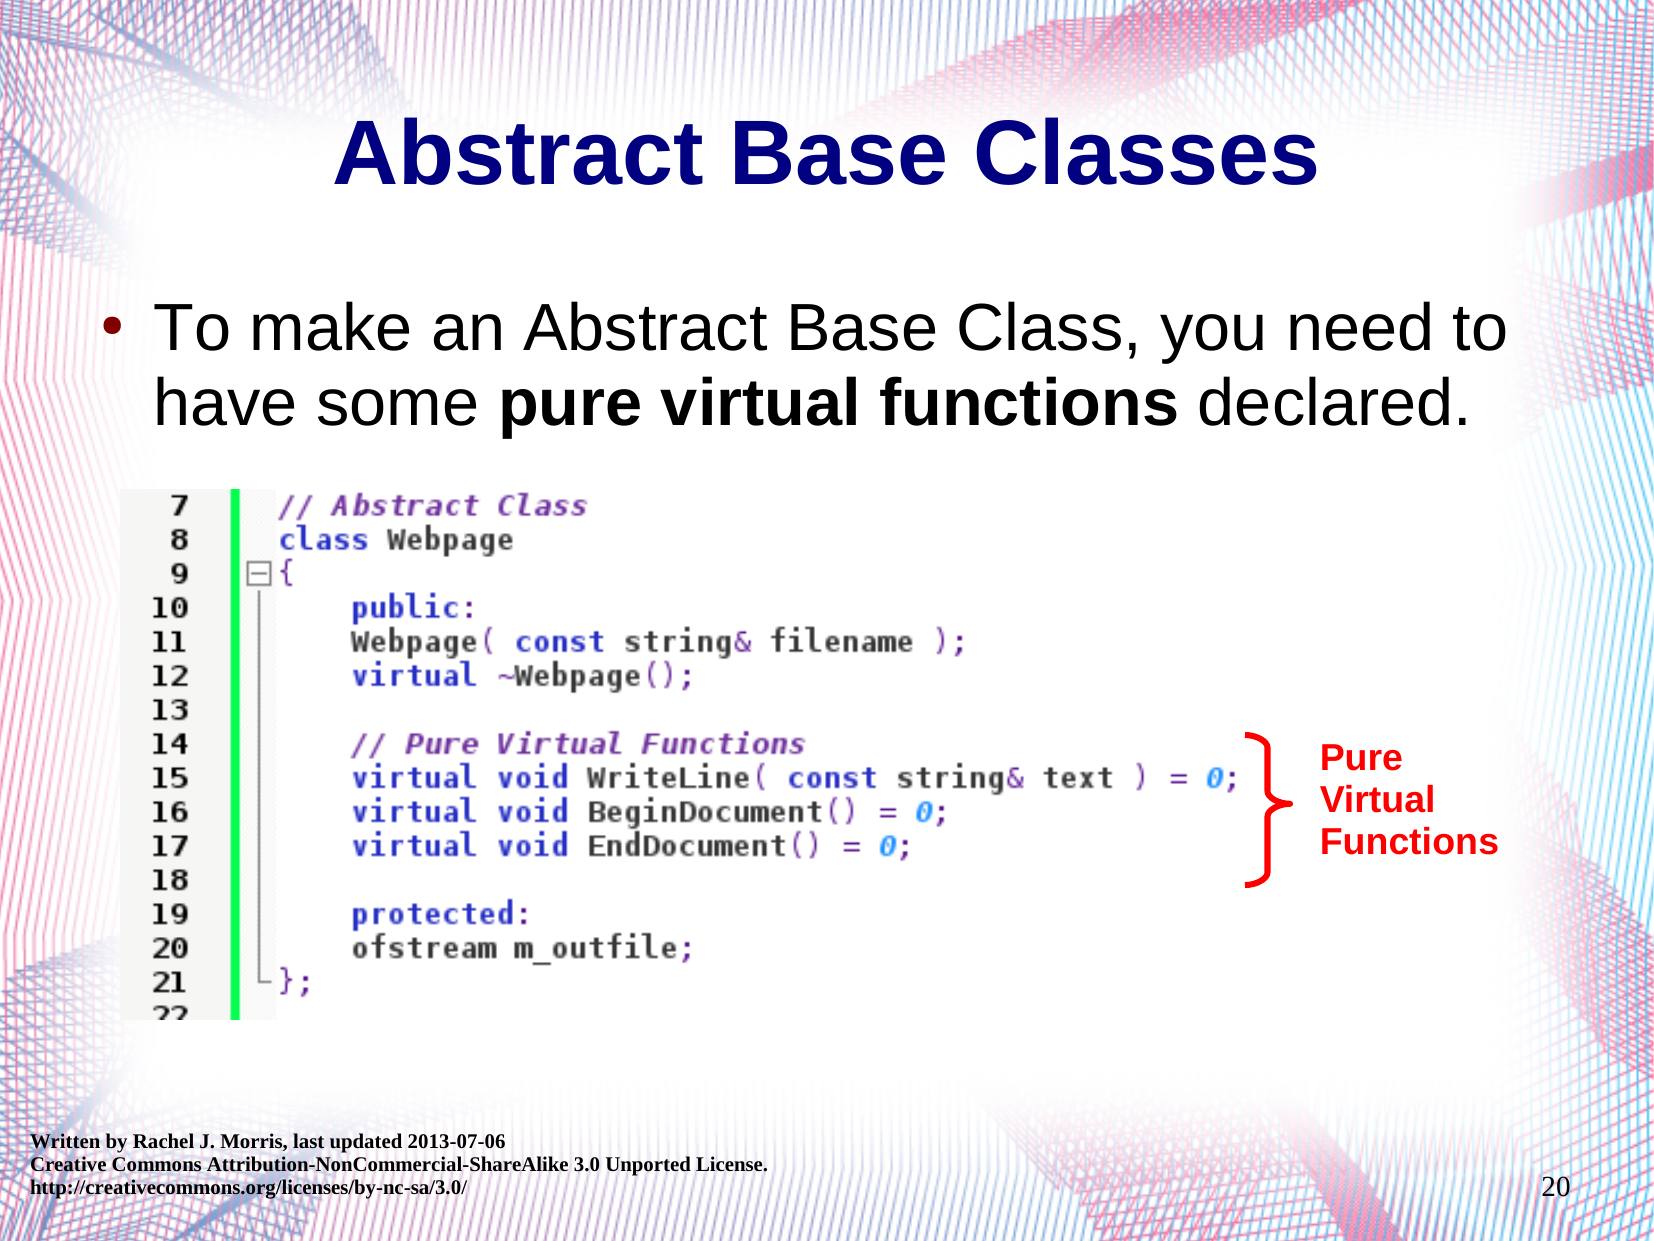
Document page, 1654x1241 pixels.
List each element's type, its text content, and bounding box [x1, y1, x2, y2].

list To make an Abstract Base Class, you need to have some pure virtual functions declared. [82, 290, 1571, 451]
text_box Pure Virtual Functions [1305, 729, 1516, 871]
picture [0, 0, 1654, 1241]
title Abstract Base Classes [82, 49, 1571, 257]
